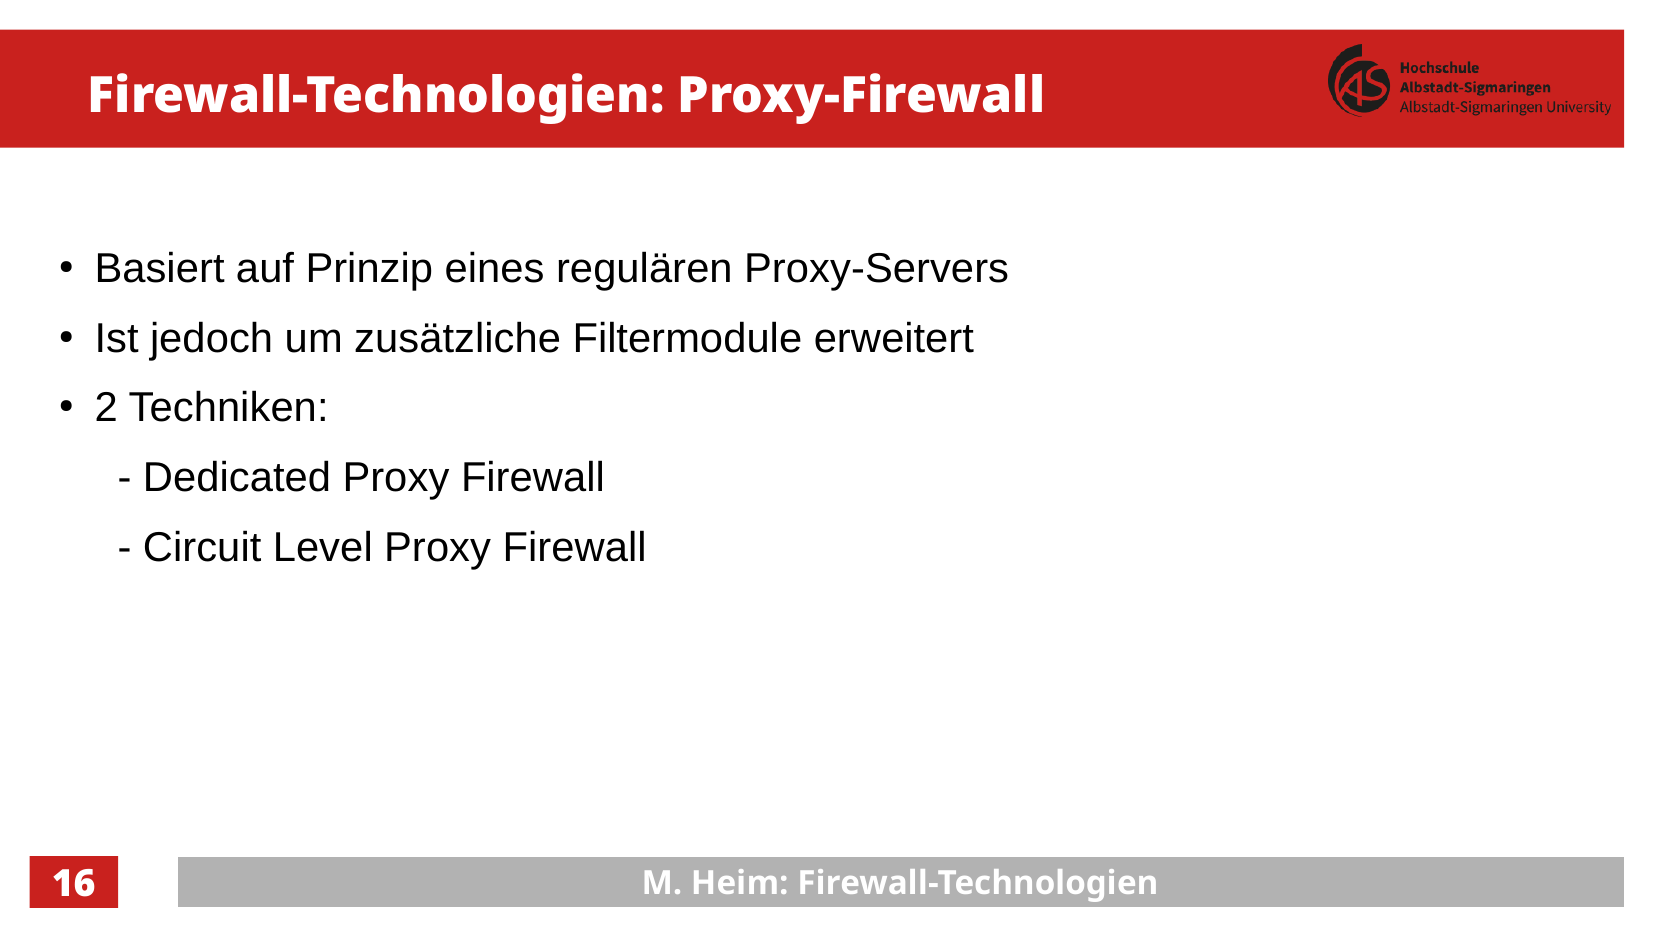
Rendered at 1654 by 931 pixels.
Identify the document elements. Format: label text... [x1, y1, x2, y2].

picture [1328, 0, 1611, 162]
title Firewall-Technologien: Proxy-Firewall [87, 53, 1358, 128]
list Basiert auf Prinzip eines regulären Proxy-Servers Ist jedoch um zusätzliche Filtermodule erweitert 2 Techniken: - Dedicated Proxy Firewall - Circuit Level Proxy Firewall [59, 221, 1565, 798]
